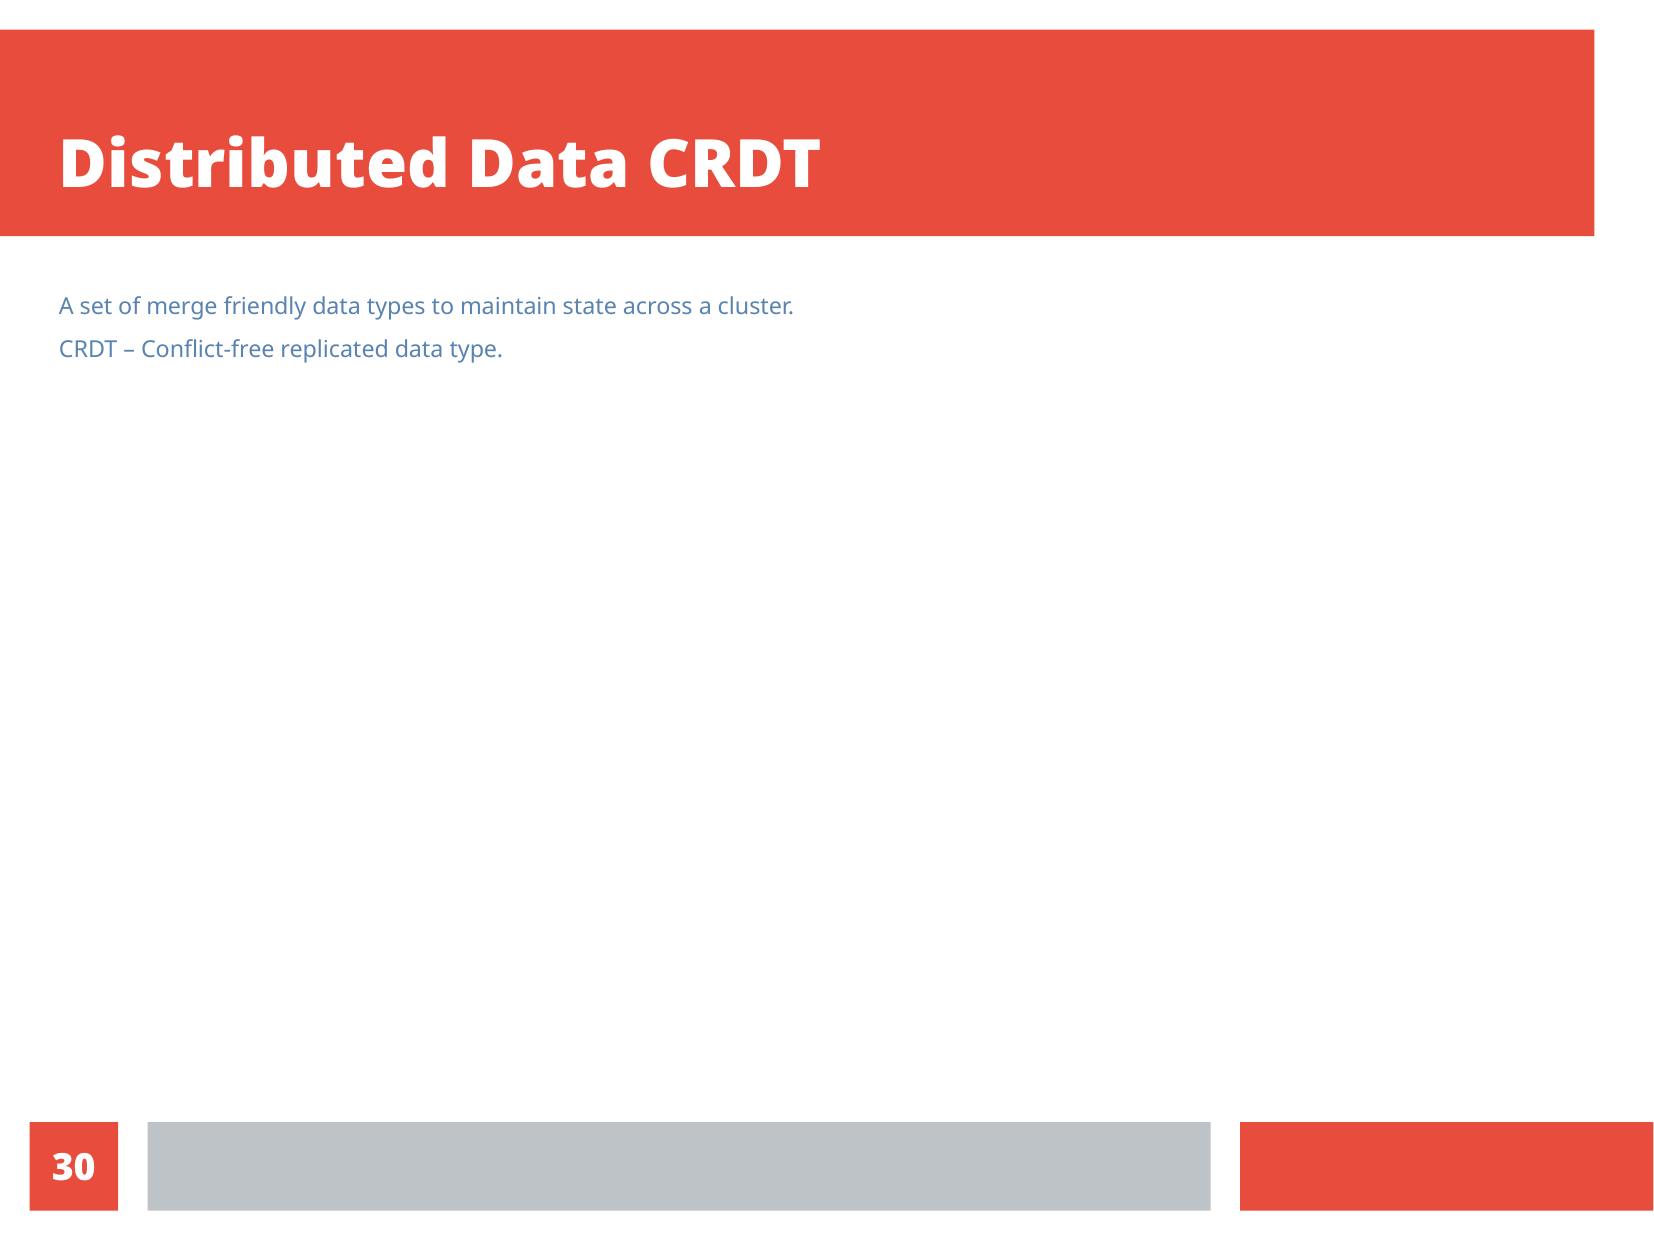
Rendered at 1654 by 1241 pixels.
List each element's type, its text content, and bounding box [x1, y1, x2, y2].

list A set of merge friendly data types to maintain state across a cluster. CRDT – Conflict-free replicated data type. [59, 289, 1565, 367]
title Distributed Data CRDT [59, 59, 1595, 207]
